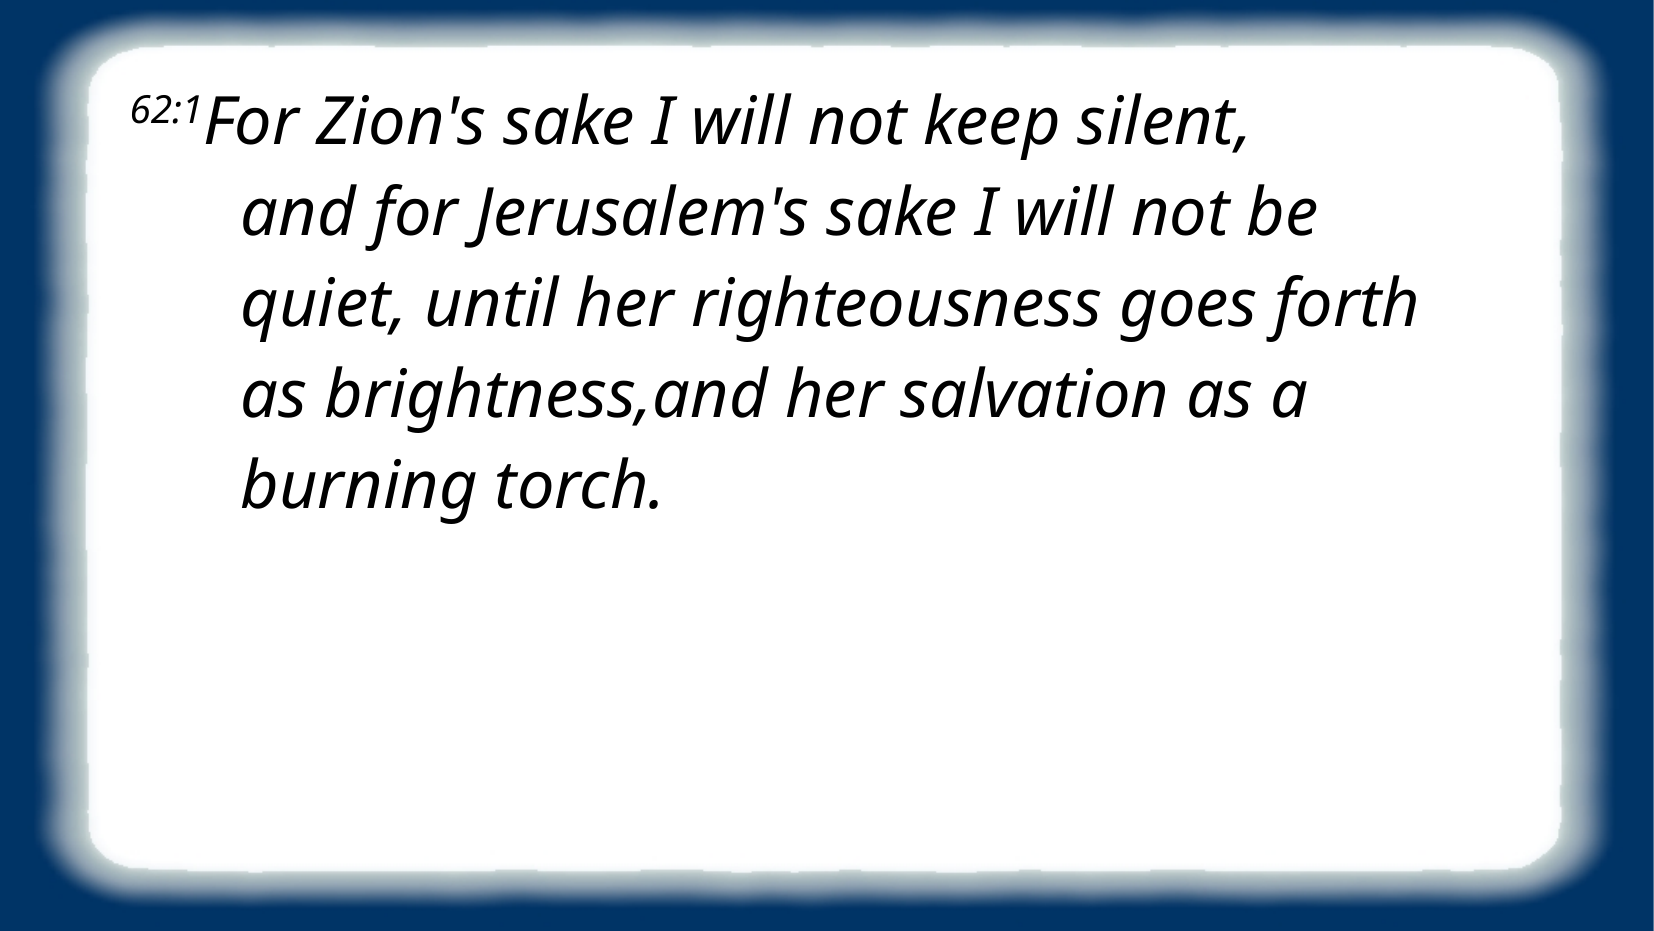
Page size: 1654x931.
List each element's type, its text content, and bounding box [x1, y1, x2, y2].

picture [0, 0, 1654, 931]
text_box 62:1For Zion's sake I will not keep silent, and for Jerusalem's sake I will not be quiet, until her righteousness goes forth as brightness,and her salvation as a burning torch. [105, 66, 1516, 526]
